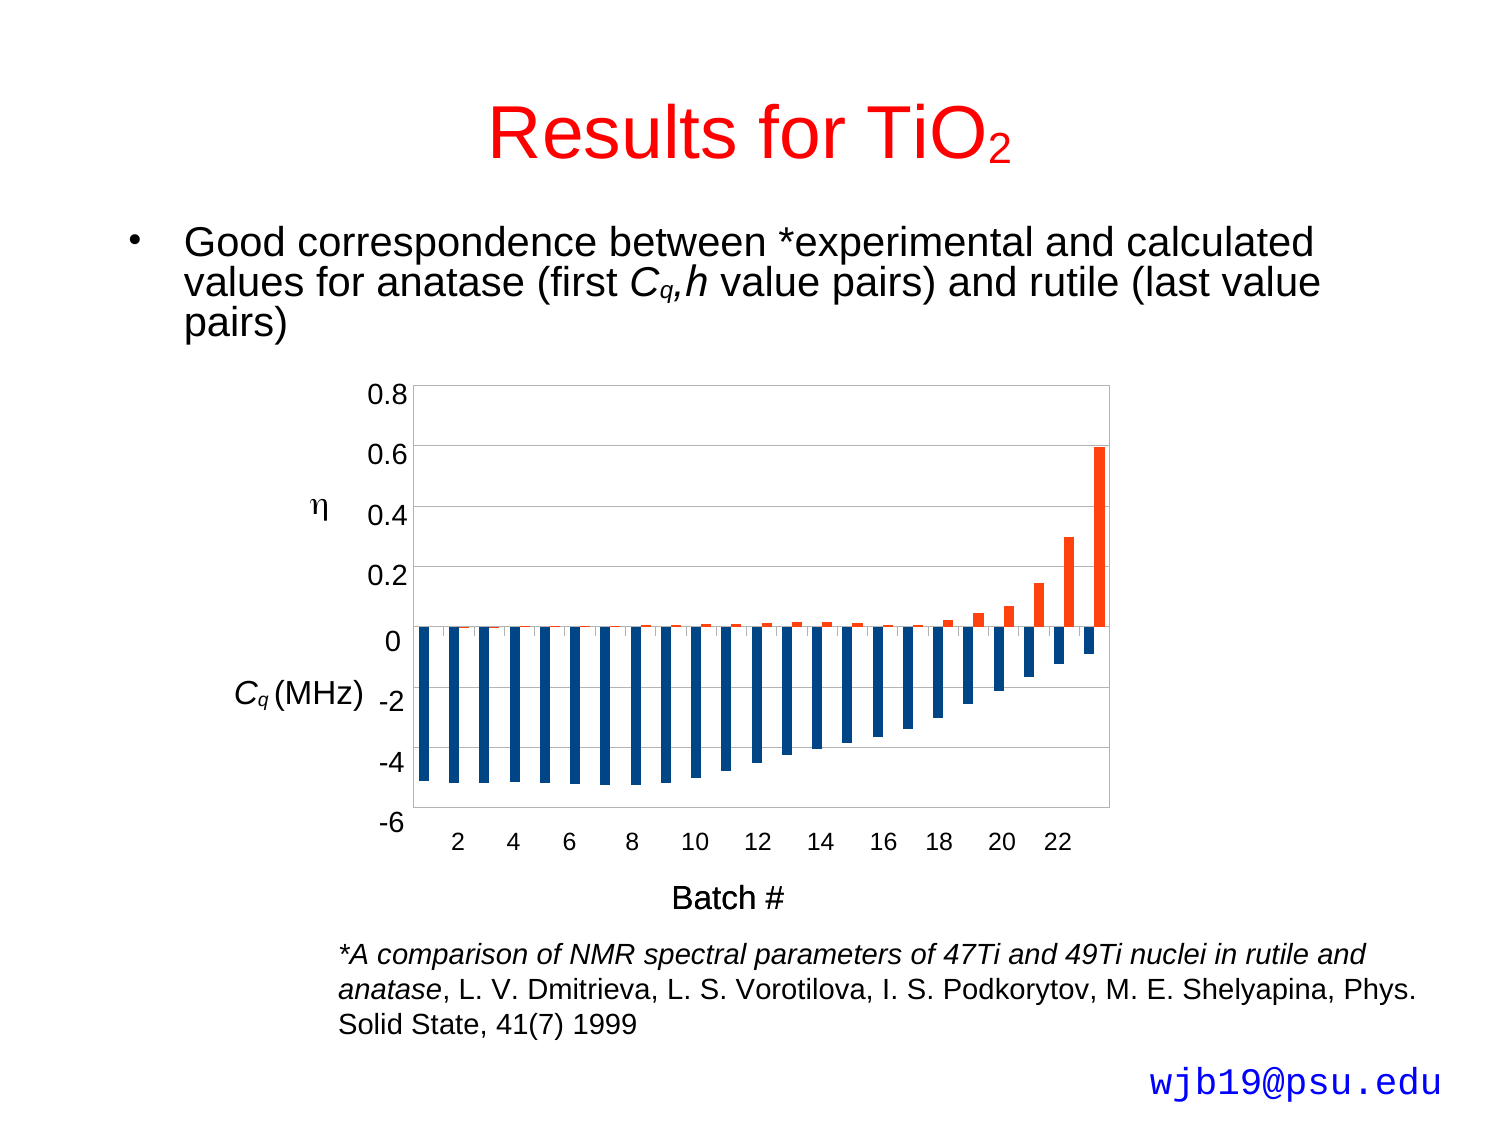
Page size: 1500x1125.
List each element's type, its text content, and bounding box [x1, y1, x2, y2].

text_box 0.2 [352, 548, 424, 599]
text_box [721, 624, 741, 771]
text_box [631, 625, 651, 785]
text_box [449, 627, 469, 783]
list Good correspondence between *experimental and calculated values for anatase (first Cq,h value pairs) and rutile (last value pairs) [112, 216, 1426, 1030]
text_box Batch # [656, 868, 800, 924]
text_box [842, 623, 863, 743]
text_box 0.8 [352, 368, 424, 418]
text_box 0.4 [352, 488, 424, 539]
text_box [752, 623, 772, 763]
text_box [479, 627, 499, 783]
text_box -4 [364, 735, 420, 786]
text_box [691, 624, 711, 778]
text_box [1024, 583, 1044, 677]
text_box wjb19@psu.edu [1086, 1050, 1500, 1125]
text_box *A comparison of NMR spectral parameters of 47Ti and 49Ti nuclei in rutile and anatase, L. V. Dmitrieva, L. S. Vorotilova, I. S. Podkorytov, M. E. Shelyapina, Phys. Solid State, 41(7) 1999 [323, 927, 1489, 1048]
text_box [419, 627, 429, 781]
text_box [1084, 447, 1105, 654]
title Results for TiO2 [112, 34, 1388, 216]
text_box [510, 626, 530, 782]
text_box 0 [370, 615, 417, 665]
text_box [812, 622, 832, 749]
text_box [903, 625, 923, 729]
text_box [873, 625, 893, 737]
text_box h [295, 473, 345, 529]
text_box [661, 625, 681, 783]
text_box [1054, 537, 1074, 664]
text_box [540, 626, 560, 783]
text_box [600, 626, 620, 785]
text_box Cq (MHz) [219, 663, 380, 730]
text_box [570, 626, 590, 784]
text_box 0.6 [352, 428, 424, 479]
text_box -2 [380, 675, 420, 726]
text_box [782, 622, 802, 755]
text_box [963, 613, 984, 704]
text_box -6 [364, 795, 420, 846]
text_box [933, 620, 953, 718]
text_box 2 4 6 8 10 12 14 16 18 20 22 [422, 817, 1096, 863]
text_box [994, 606, 1014, 691]
